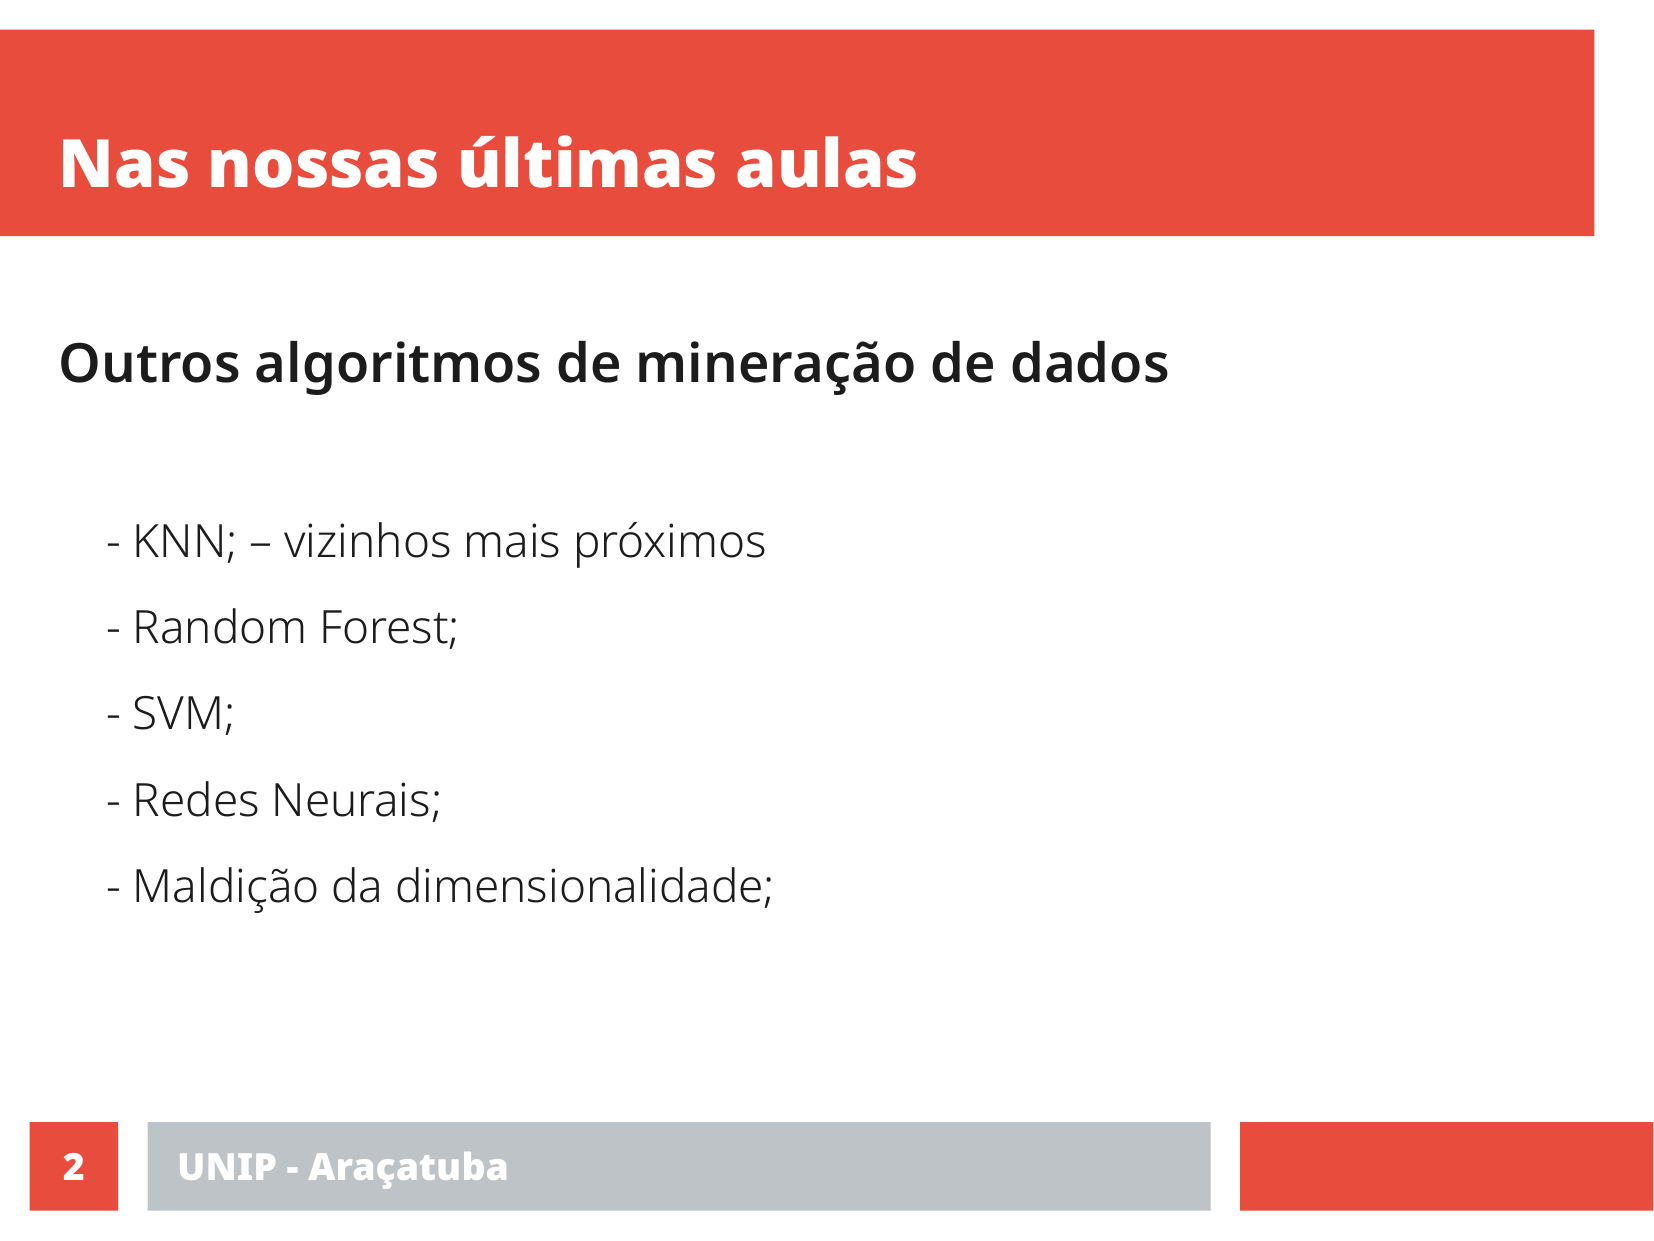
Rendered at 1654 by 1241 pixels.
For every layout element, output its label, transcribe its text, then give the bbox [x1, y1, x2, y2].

list Outros algoritmos de mineração de dados - KNN; – vizinhos mais próximos - Random Forest; - SVM; - Redes Neurais; - Maldição da dimensionalidade; [59, 324, 1565, 1093]
title Nas nossas últimas aulas [59, 59, 1595, 207]
